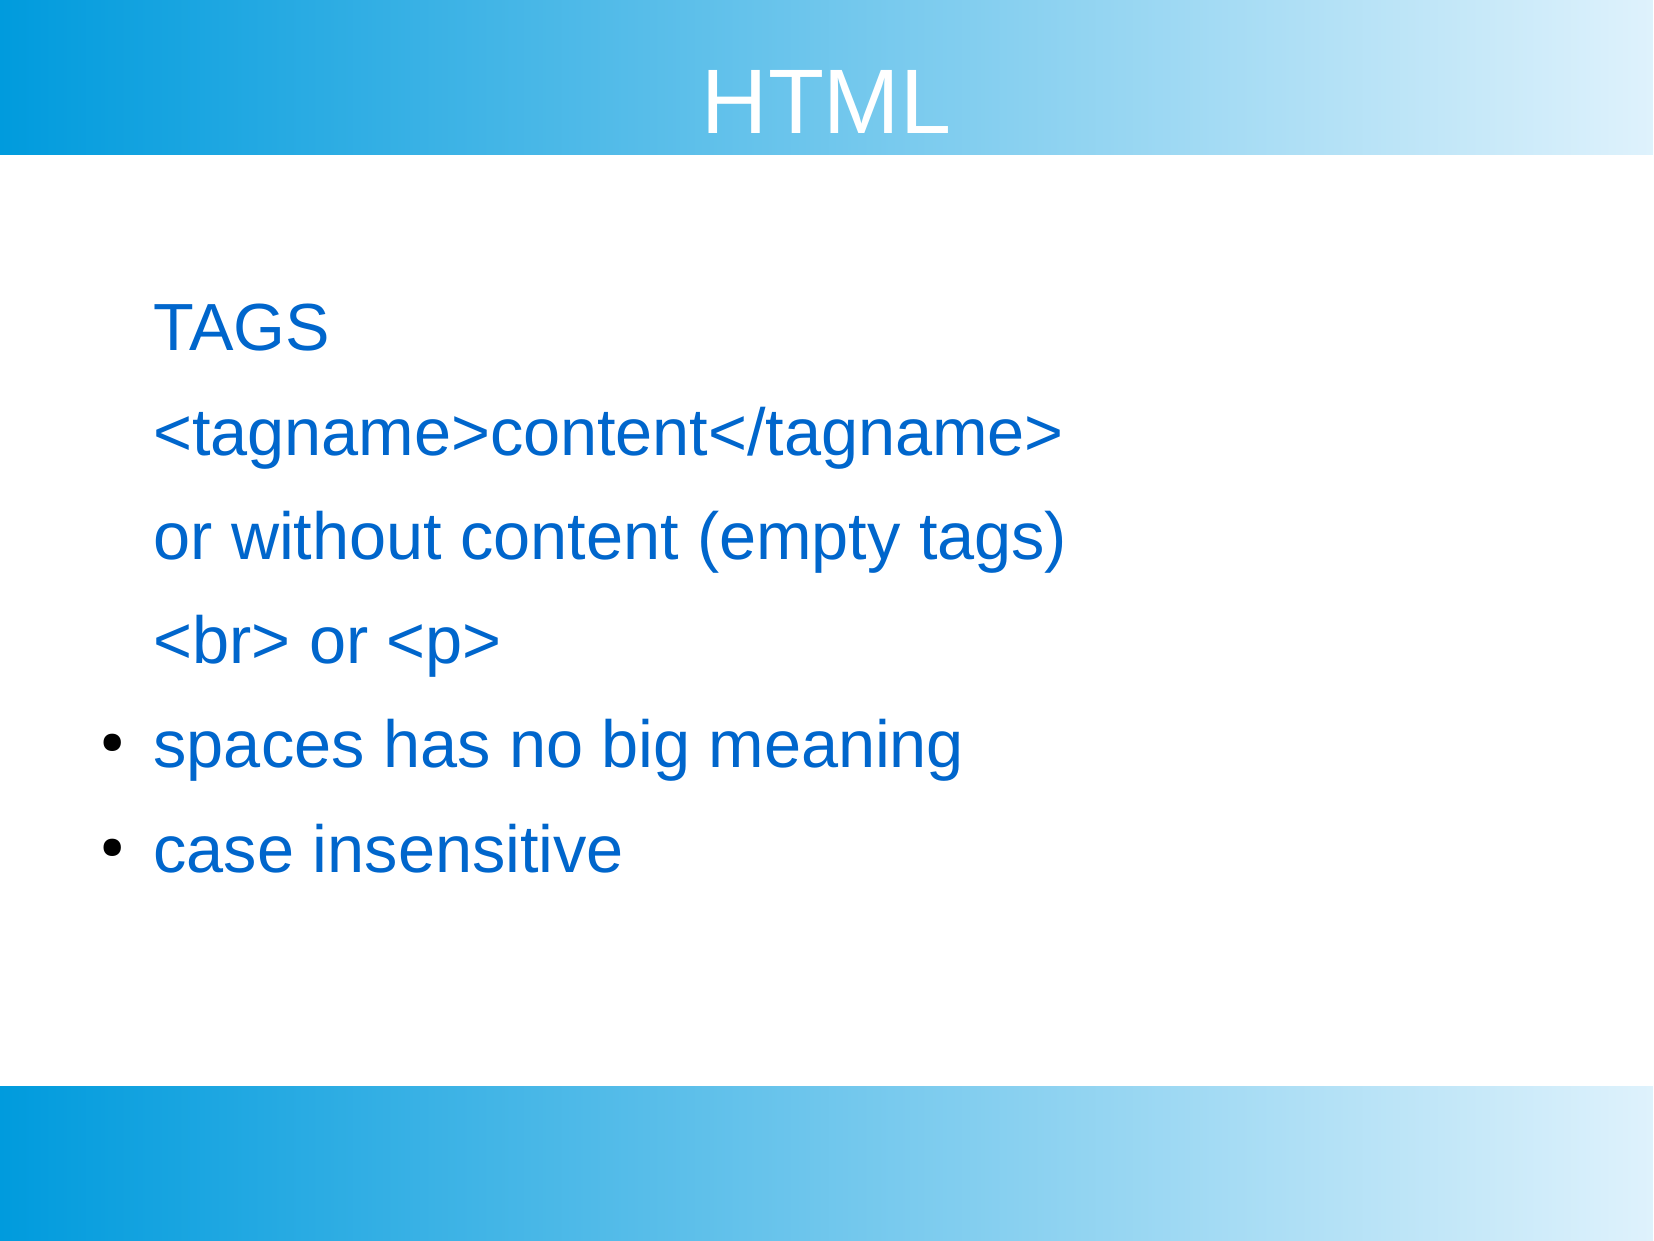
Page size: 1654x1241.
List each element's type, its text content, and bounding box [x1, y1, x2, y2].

list TAGS <tagname>content</tagname> or without content (empty tags) <br> or <p> spaces has no big meaning case insensitive [82, 290, 1571, 1010]
title HTML [82, 49, 1571, 155]
